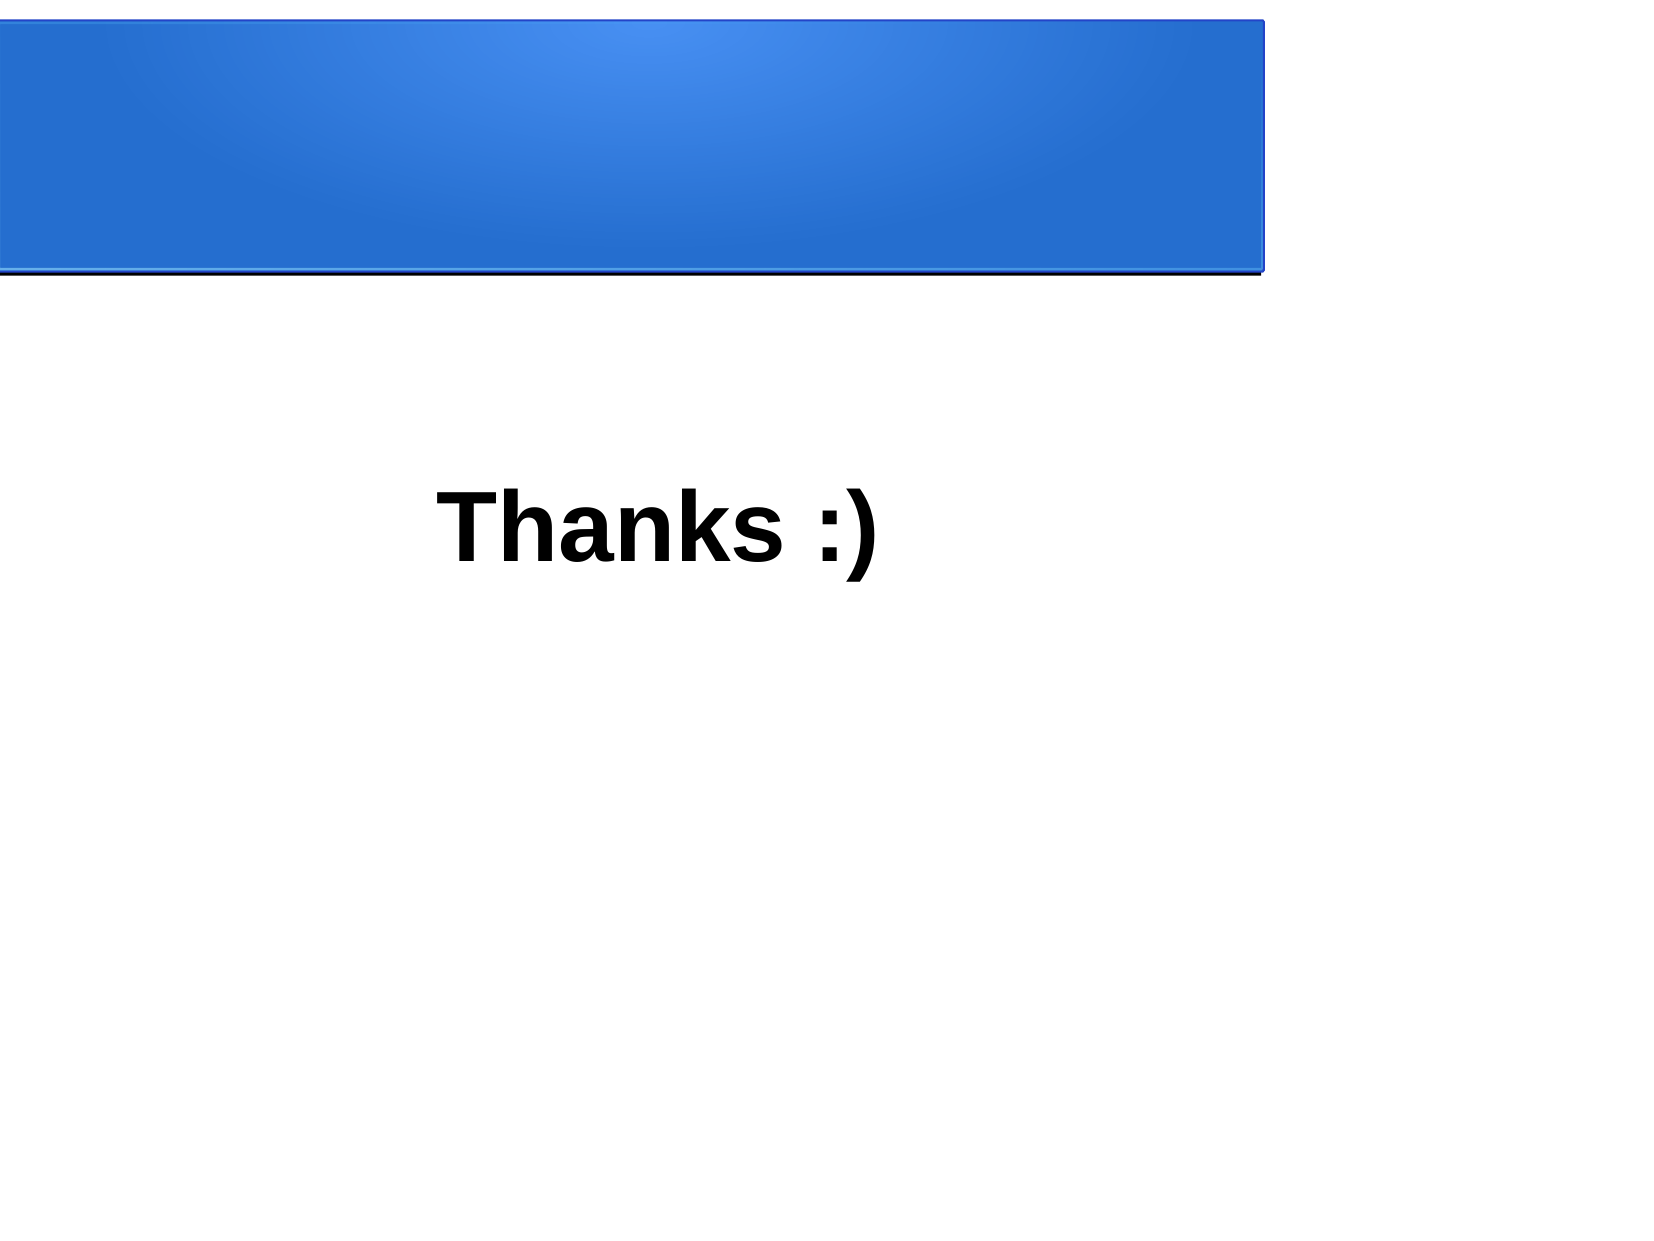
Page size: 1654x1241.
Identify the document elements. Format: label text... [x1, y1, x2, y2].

subtitle Thanks :) [82, 47, 1235, 997]
